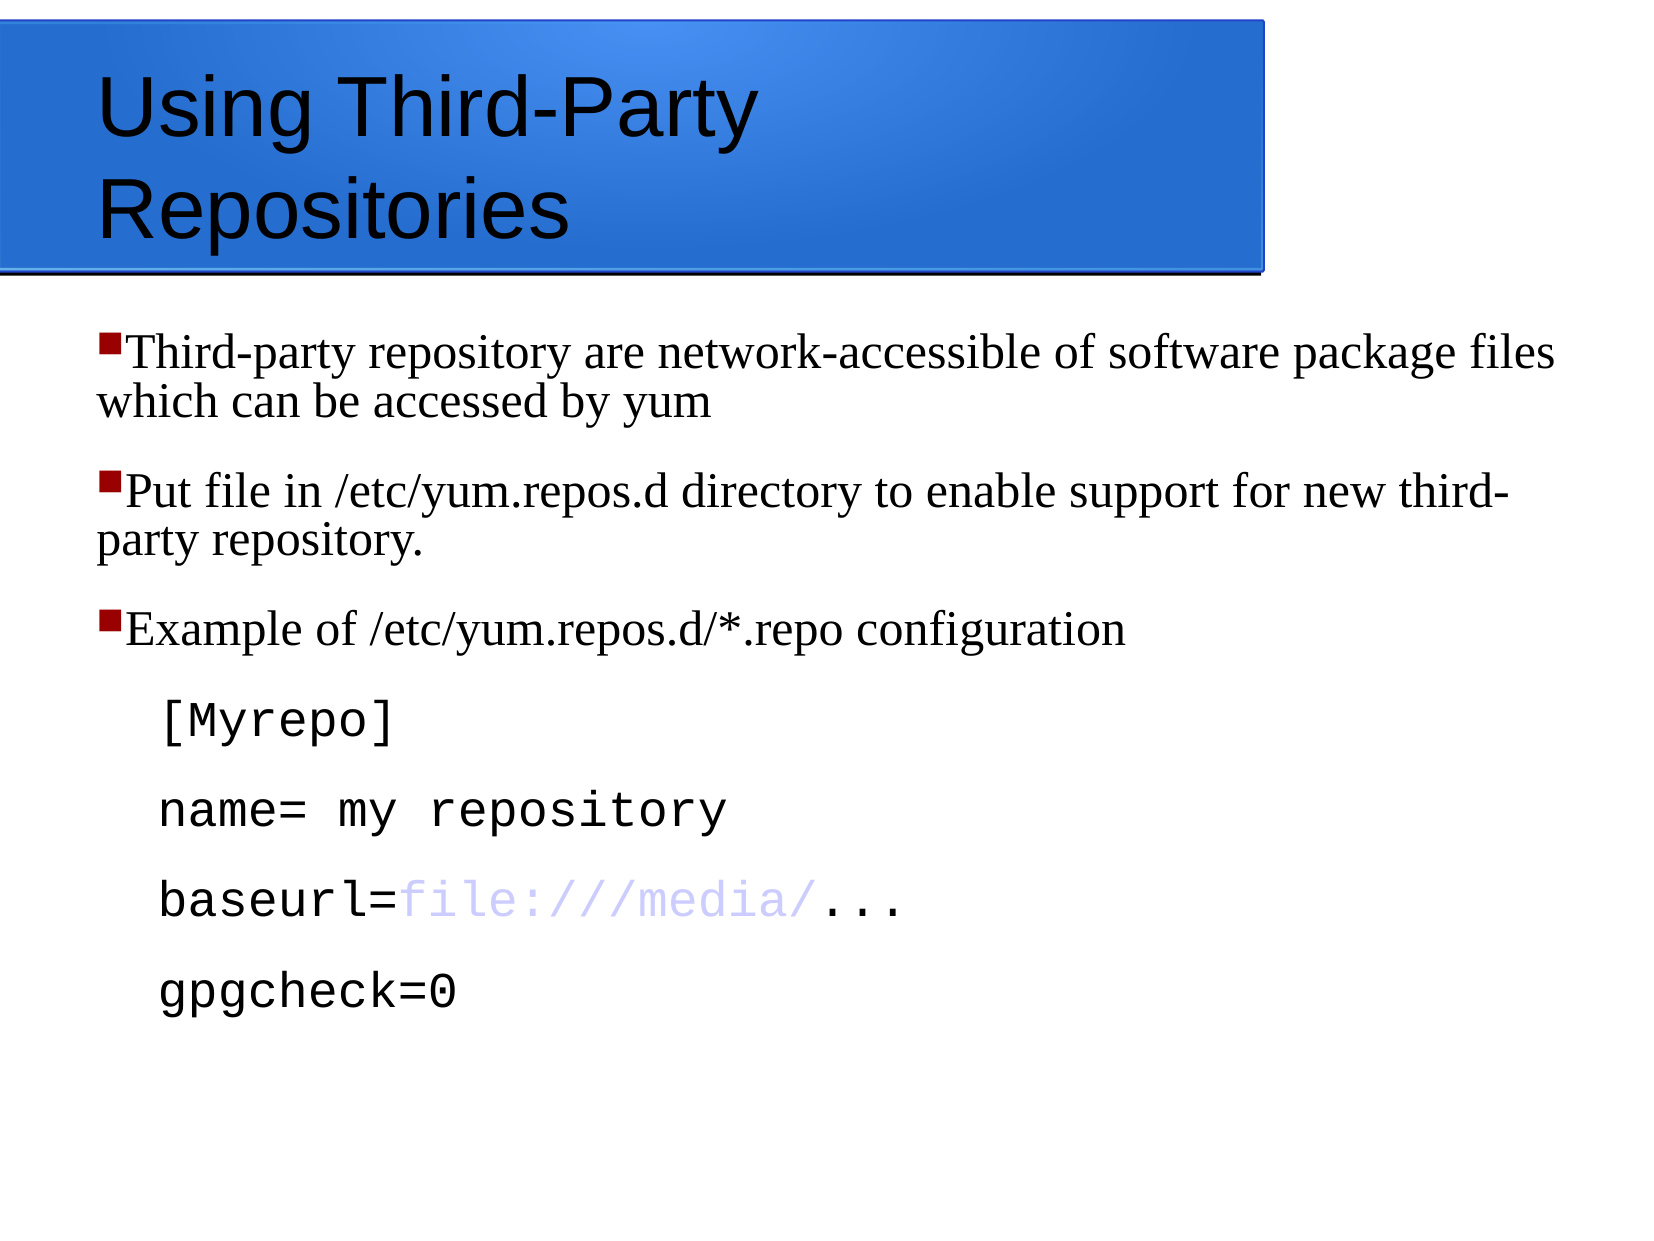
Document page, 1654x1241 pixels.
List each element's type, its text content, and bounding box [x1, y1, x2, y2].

list Third-party repository are network-accessible of software package files which can be accessed by yum Put file in /etc/yum.repos.d directory to enable support for new third-party repository. Example of /etc/yum.repos.d/*.repo configuration [Myrepo] name= my repository baseurl=file:///media/... gpgcheck=0 [96, 330, 1571, 1191]
title Using Third-Party Repositories [96, 49, 1223, 257]
